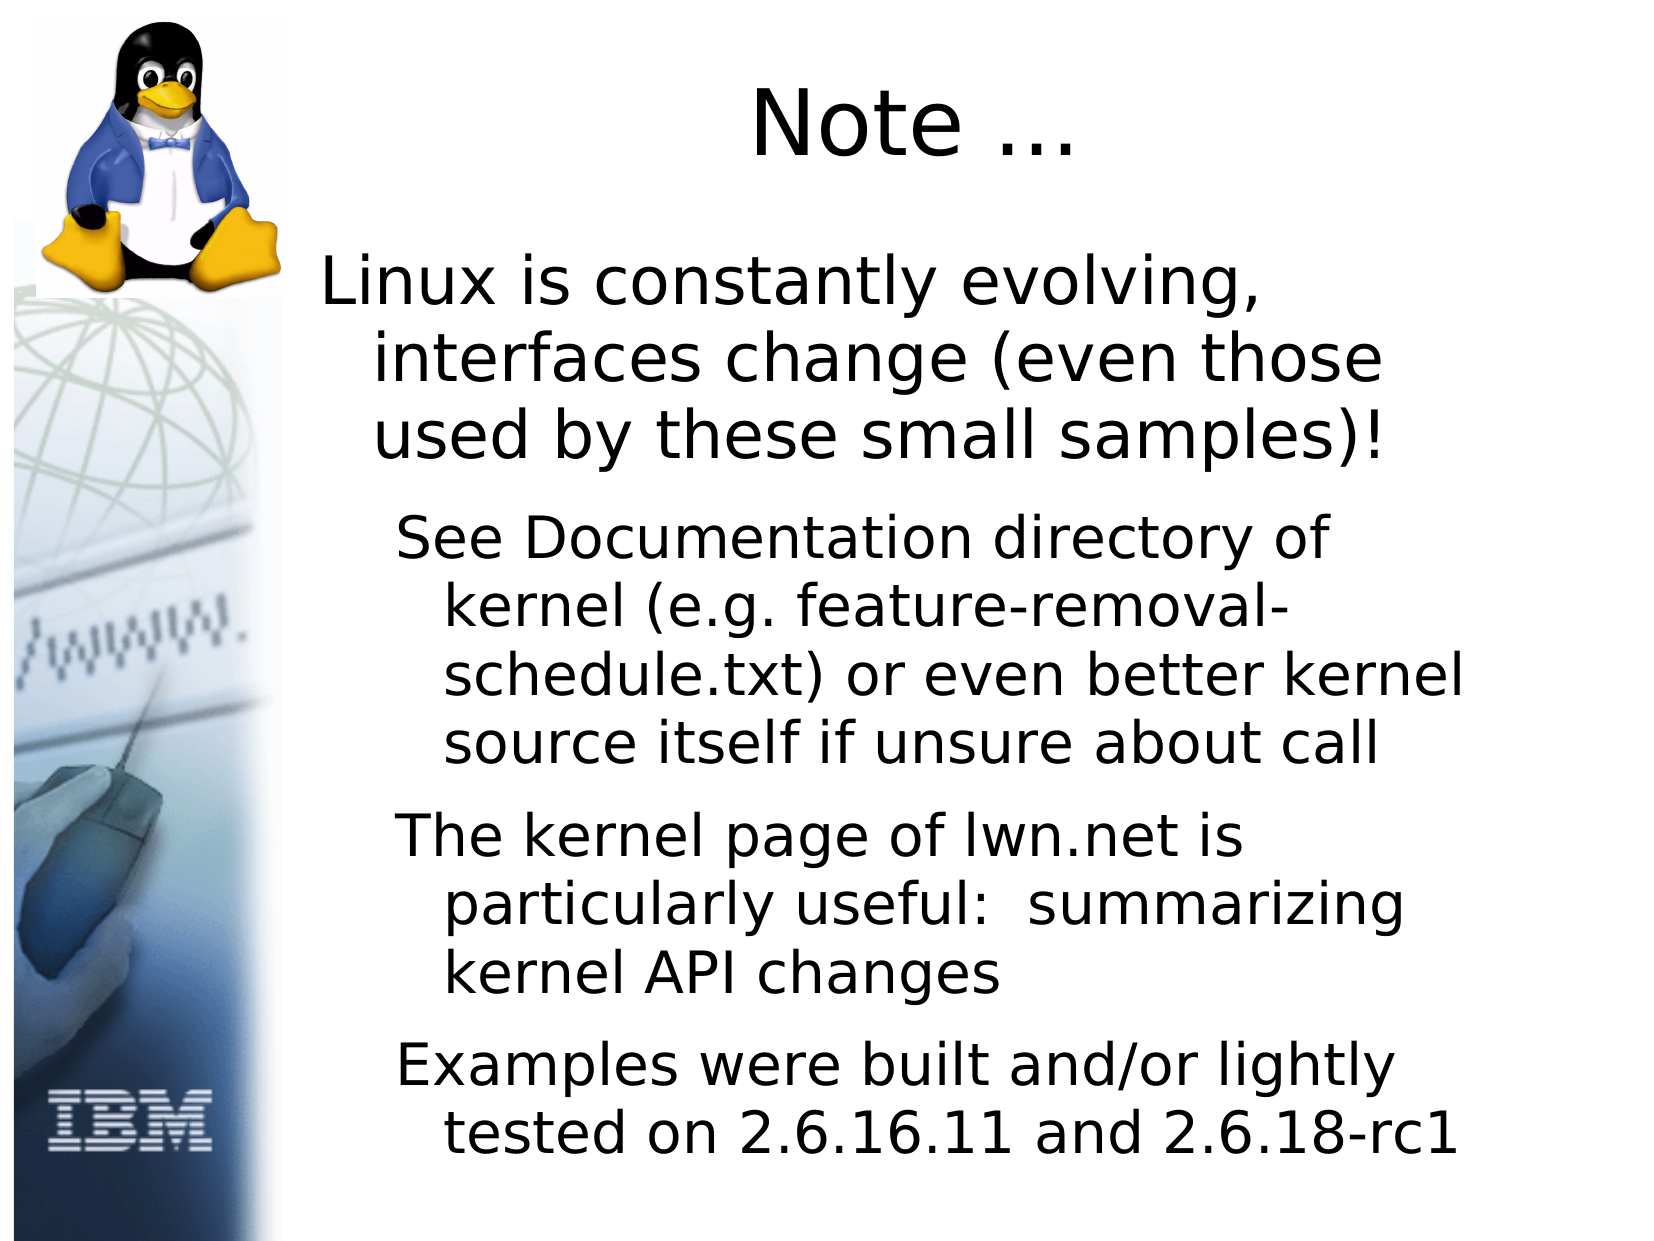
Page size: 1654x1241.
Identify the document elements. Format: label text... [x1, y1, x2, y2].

title Note ... [301, 39, 1528, 209]
list Linux is constantly evolving, interfaces change (even those used by these small samples)! See Documentation directory of kernel (e.g. feature-removal-schedule.txt) or even better kernel source itself if unsure about call The kernel page of lwn.net is particularly useful: summarizing kernel API changes Examples were built and/or lightly tested on 2.6.16.11 and 2.6.18-rc1 [301, 243, 1520, 1182]
